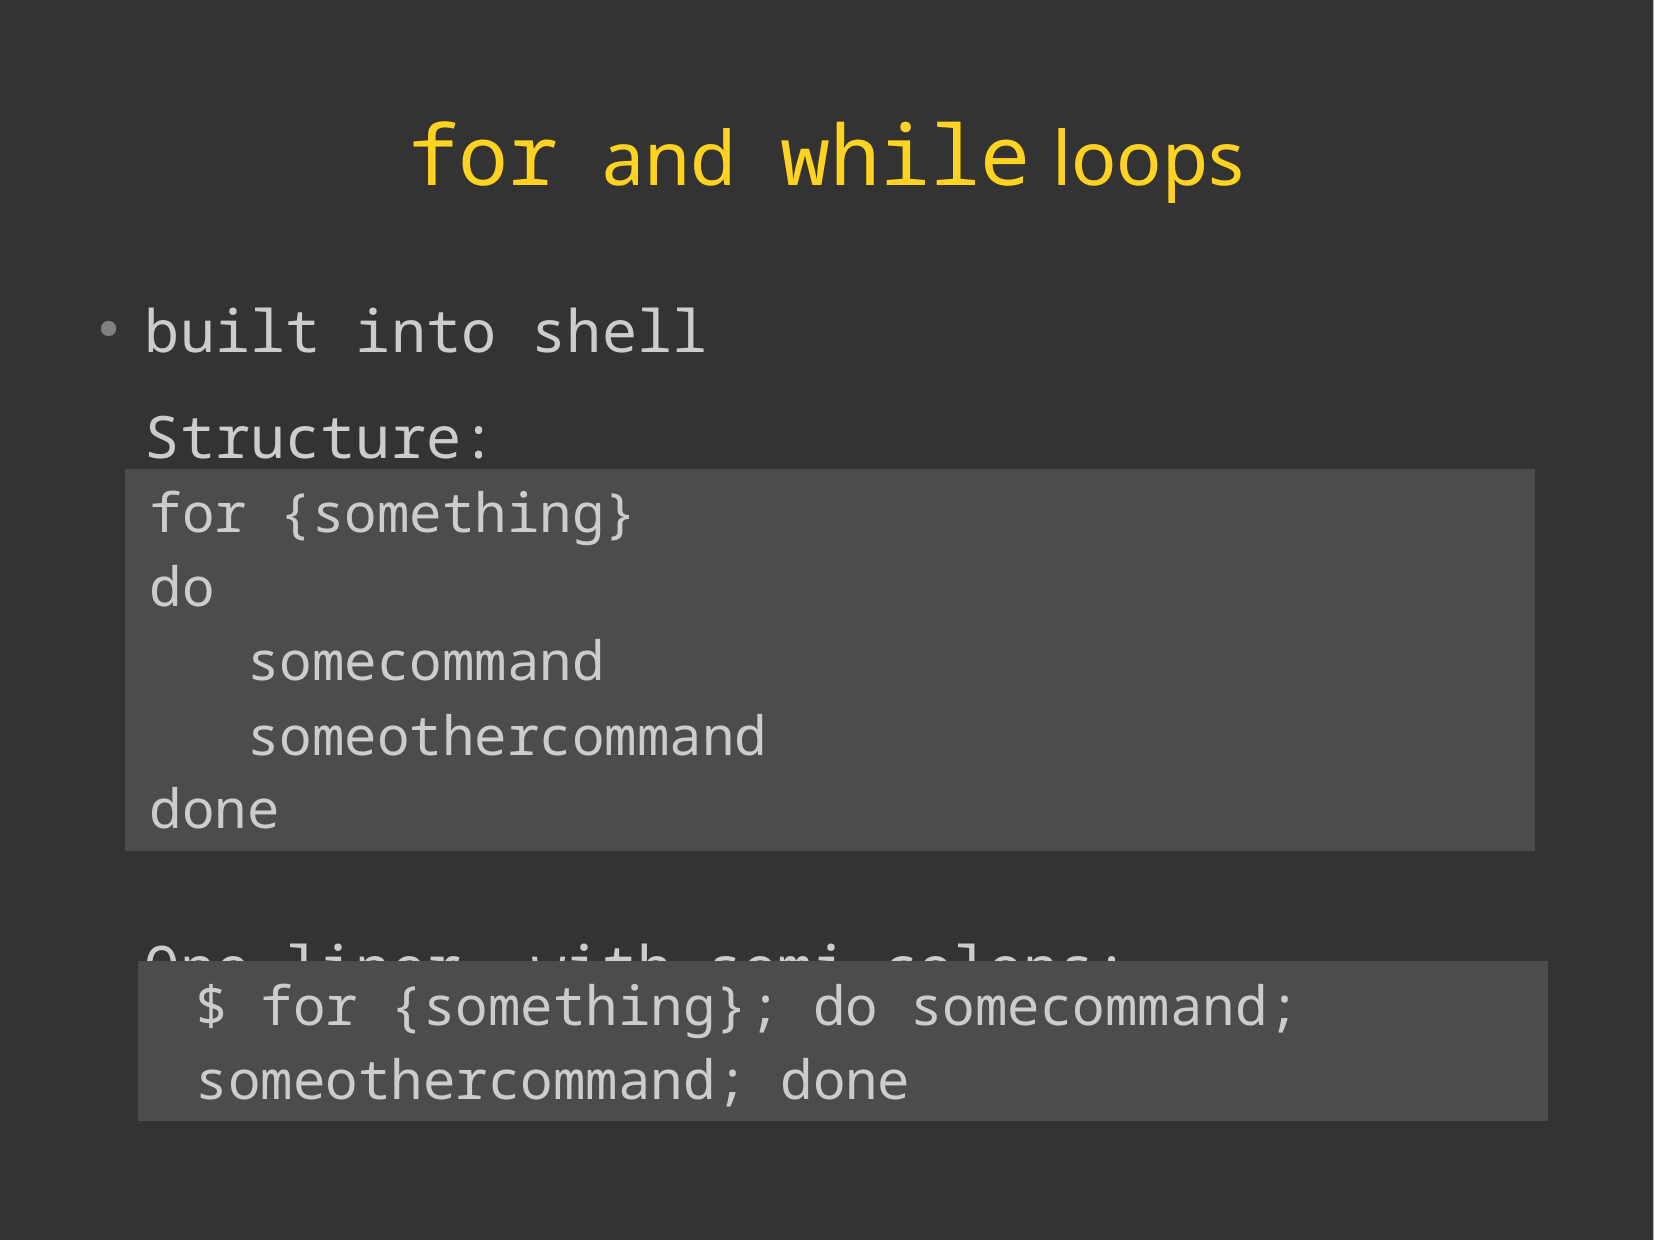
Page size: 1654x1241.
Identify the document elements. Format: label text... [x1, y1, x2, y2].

table_header for {something} do somecommand someothercommand done [125, 469, 1535, 851]
list built into shell Structure: One-liner, with semi-colons: [82, 290, 1538, 1010]
title for and while loops [82, 49, 1571, 257]
table_header $ for {something}; do somecommand; someothercommand; done [138, 961, 1548, 1121]
